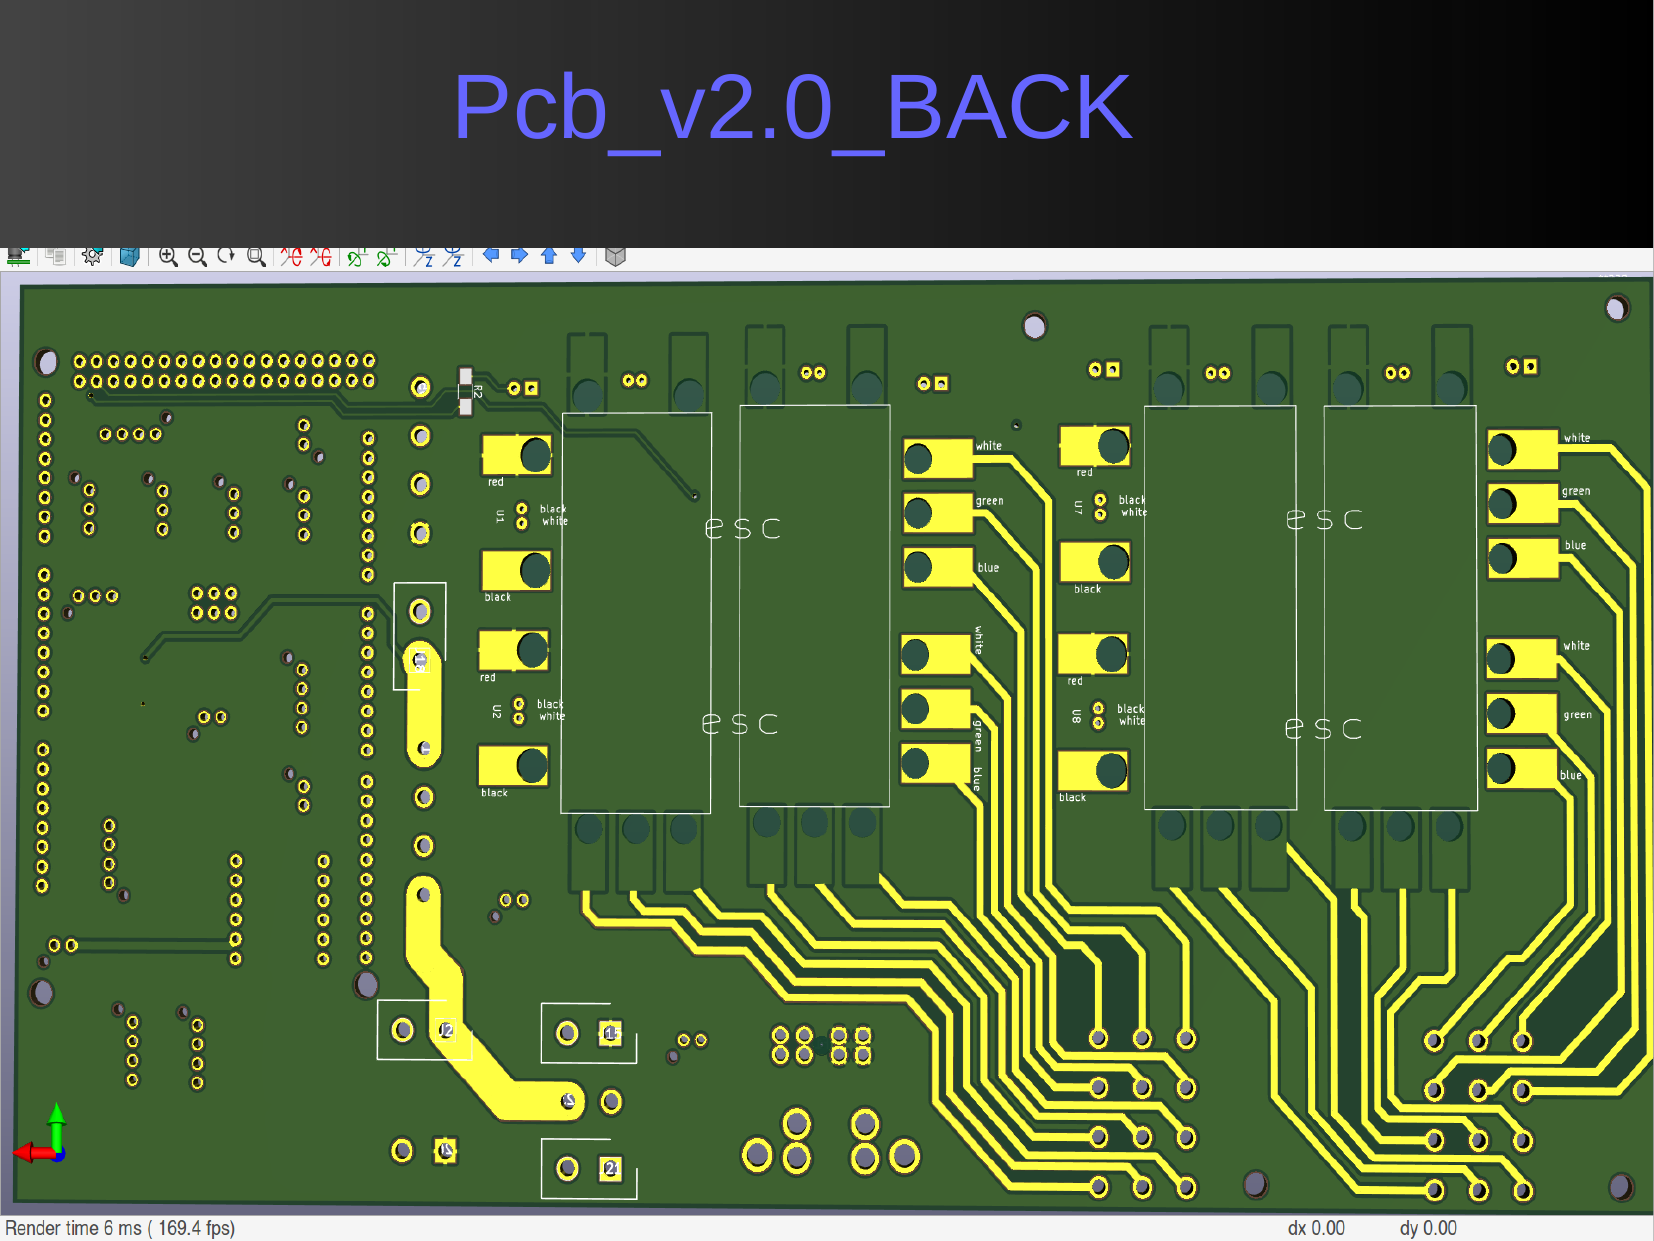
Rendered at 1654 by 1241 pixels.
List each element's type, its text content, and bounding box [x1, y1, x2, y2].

picture [0, 0, 1654, 1241]
text_box Pcb_v2.0_BACK [437, 48, 1193, 166]
